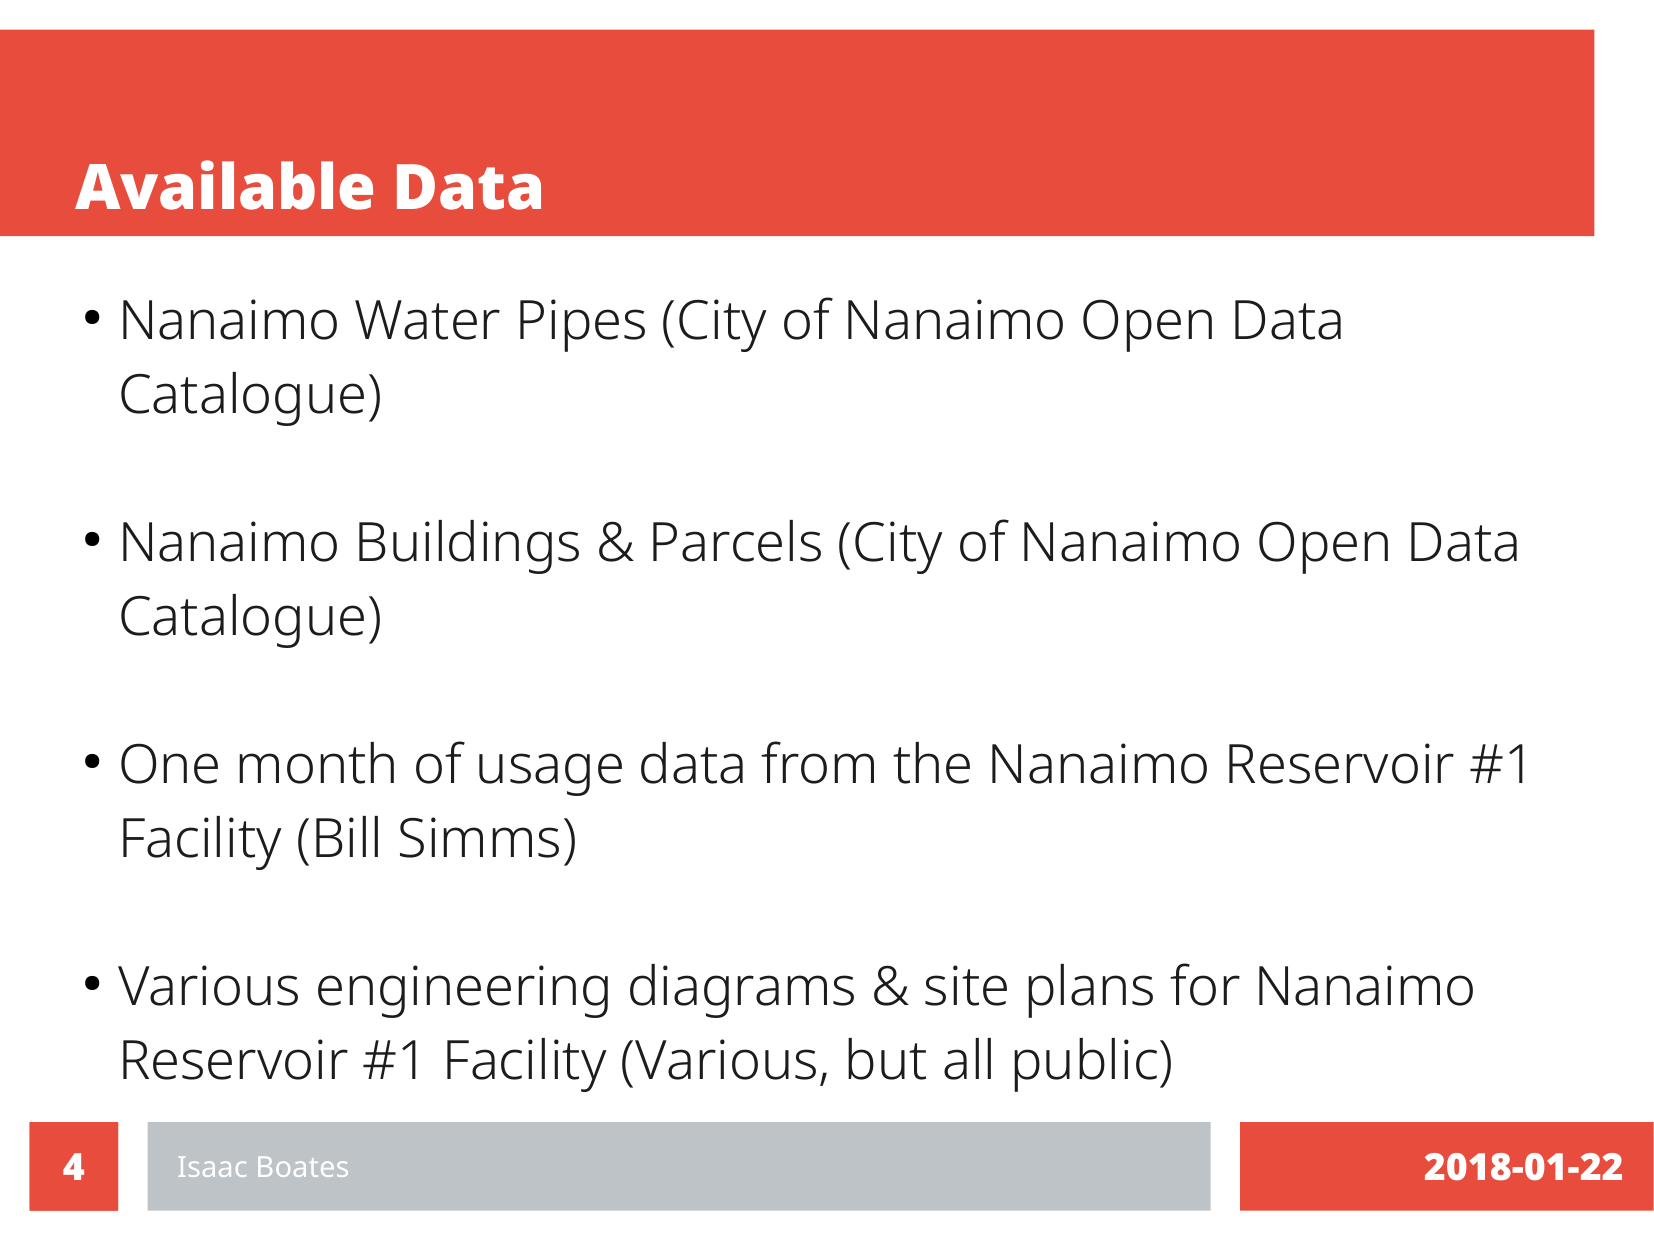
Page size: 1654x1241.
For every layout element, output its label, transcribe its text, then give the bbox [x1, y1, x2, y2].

subtitle Nanaimo Water Pipes (City of Nanaimo Open Data Catalogue) Nanaimo Buildings & Parcels (City of Nanaimo Open Data Catalogue) One month of usage data from the Nanaimo Reservoir #1 Facility (Bill Simms) Various engineering diagrams & site plans for Nanaimo Reservoir #1 Facility (Various, but all public) [82, 281, 1571, 1241]
title Available Data [75, 20, 1564, 228]
